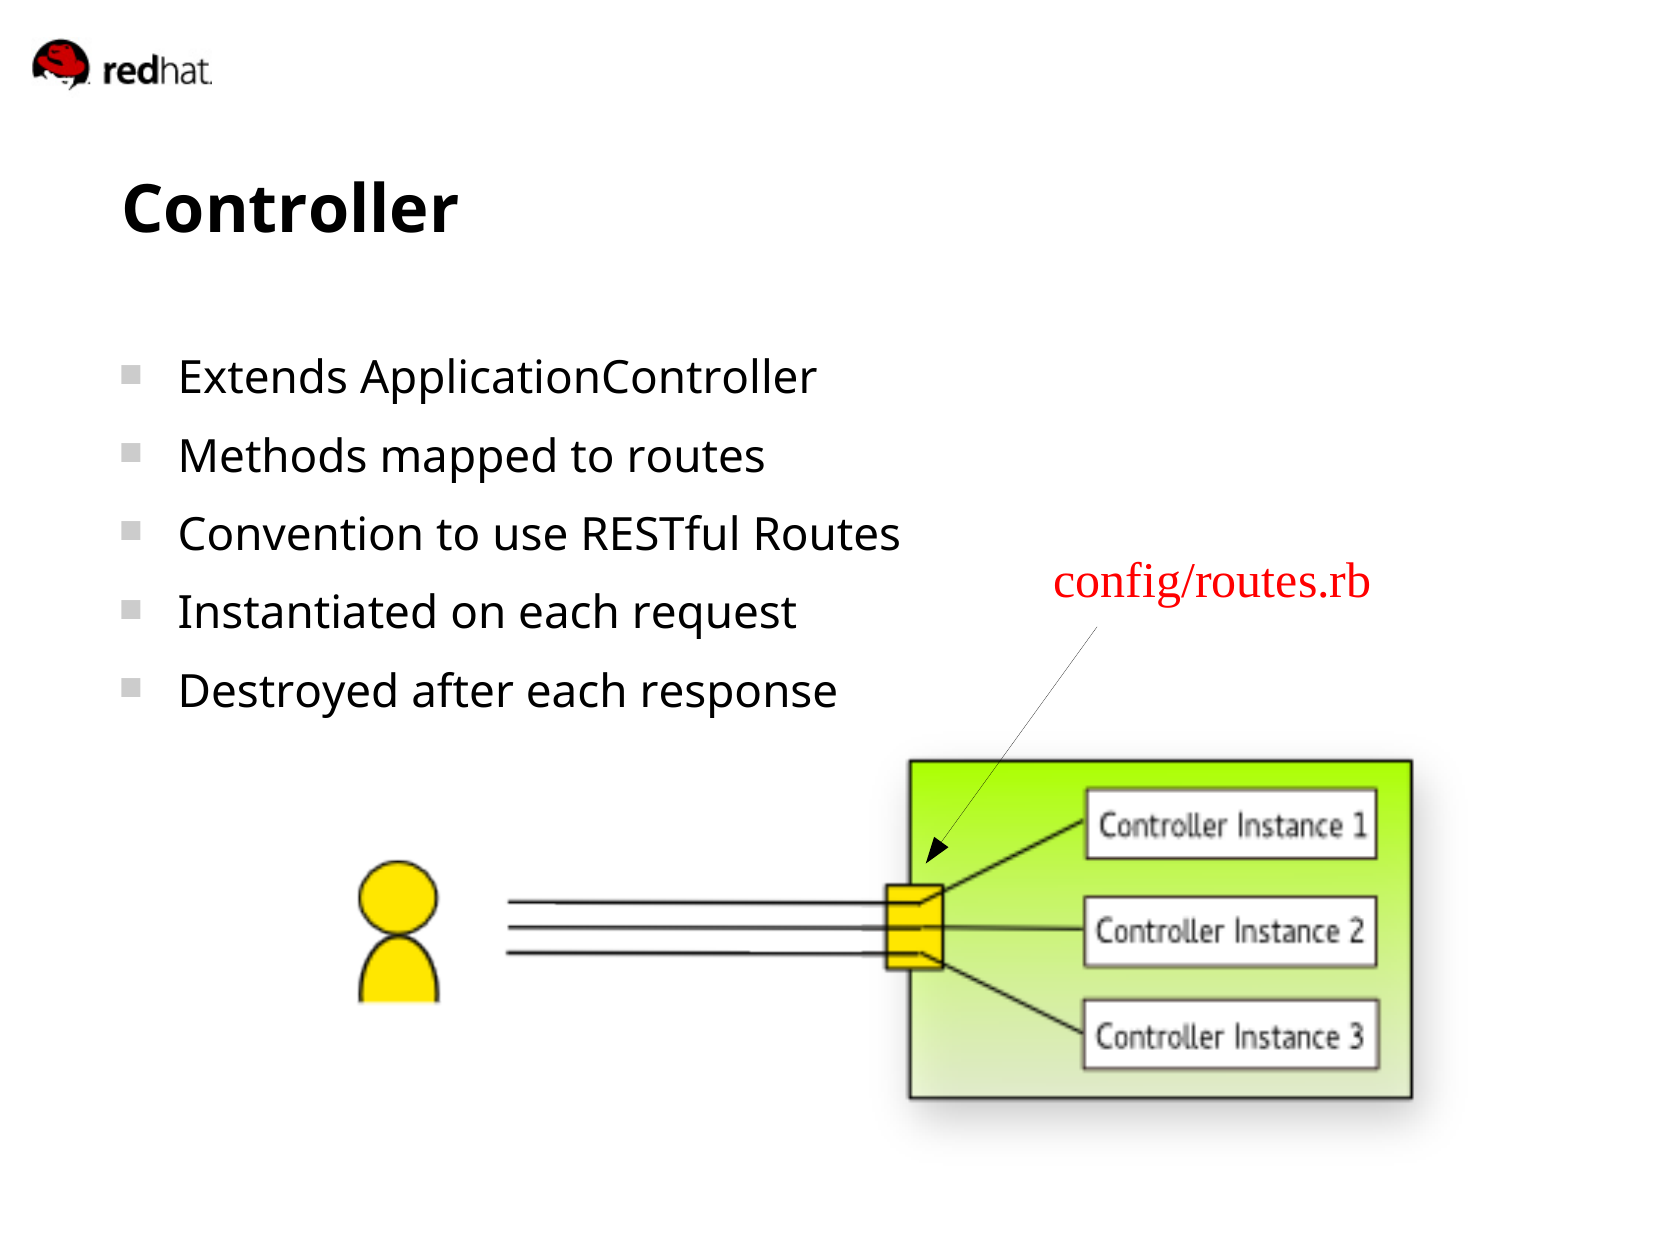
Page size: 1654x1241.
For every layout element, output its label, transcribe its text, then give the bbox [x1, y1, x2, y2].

title Controller [121, 102, 1534, 310]
text_box config/routes.rb [1053, 552, 1373, 614]
list Extends ApplicationController Methods mapped to routes Convention to use RESTful Routes Instantiated on each request Destroyed after each response [121, 344, 1534, 1127]
picture [31, 37, 212, 98]
picture [291, 728, 1473, 1171]
